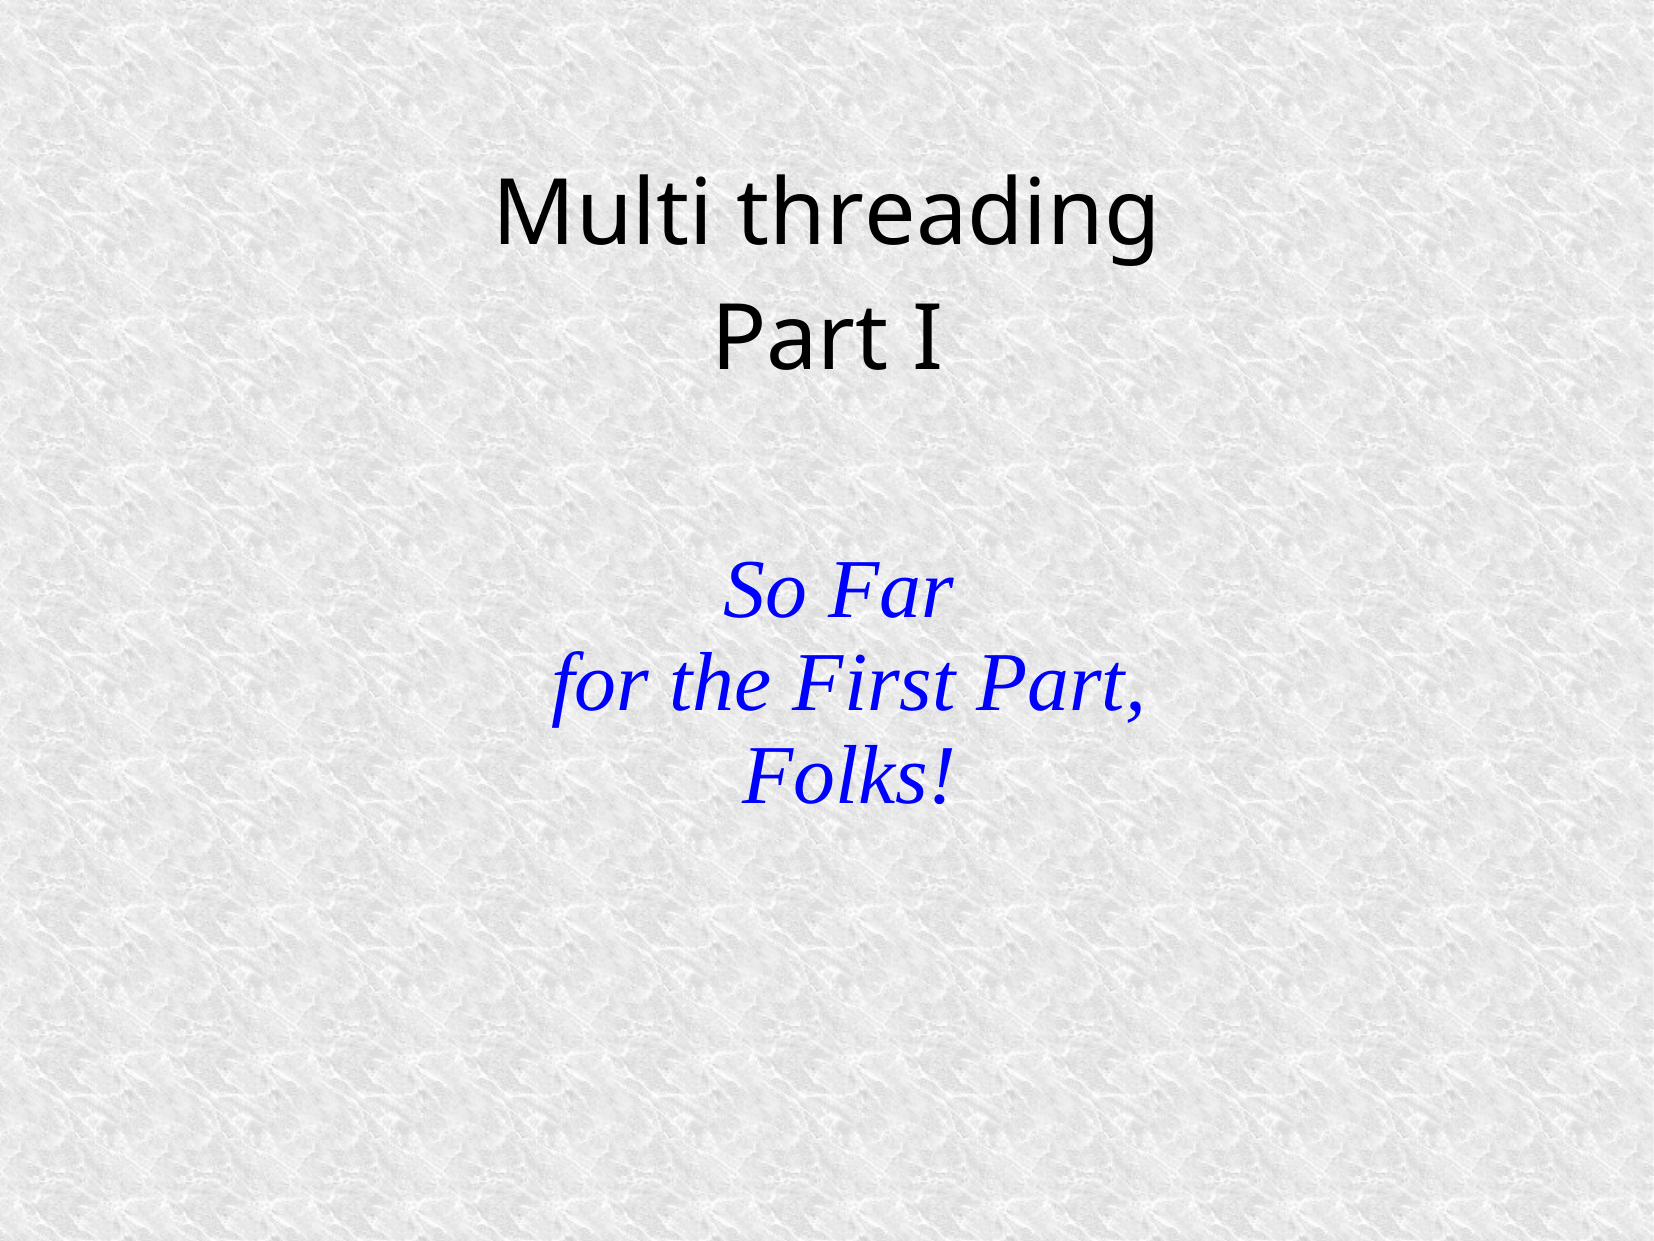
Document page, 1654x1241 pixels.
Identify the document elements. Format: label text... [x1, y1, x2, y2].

picture [0, 0, 1654, 1241]
title Multi threading Part I [121, 61, 1534, 482]
text_box So Far for the First Part, Folks! [125, 493, 1538, 872]
